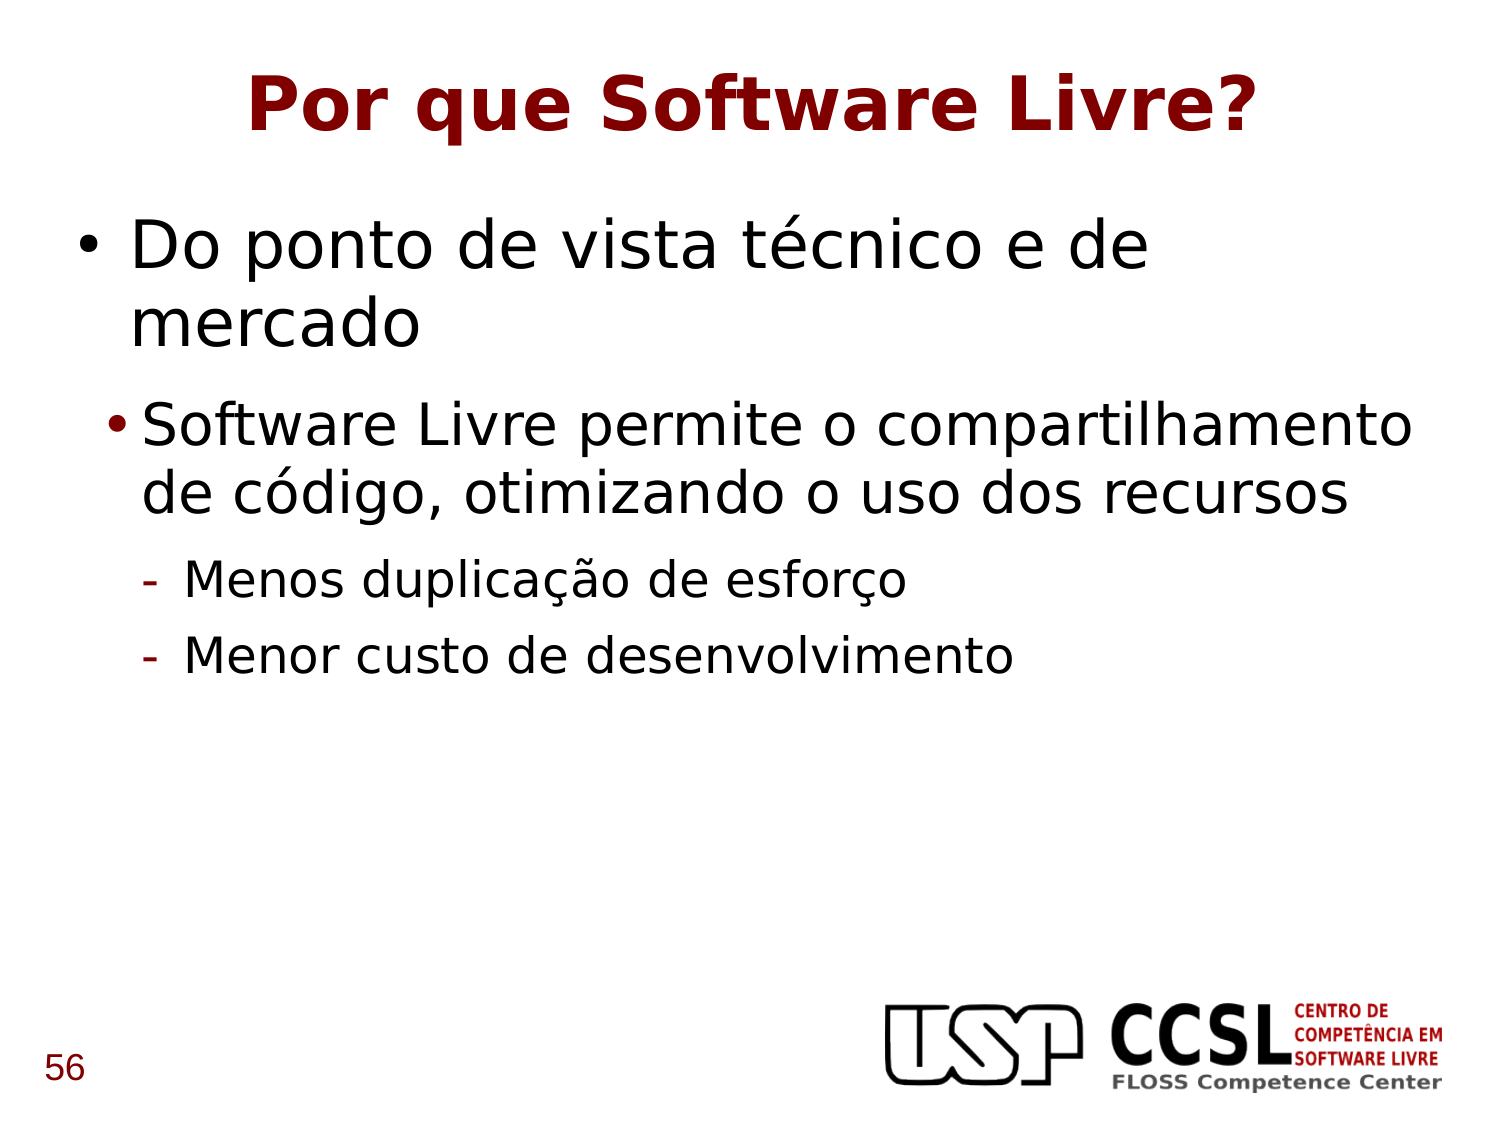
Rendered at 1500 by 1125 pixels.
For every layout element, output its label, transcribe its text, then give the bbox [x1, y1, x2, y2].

picture [885, 1003, 1442, 1093]
title Por que Software Livre? [59, 29, 1447, 180]
list Do ponto de vista técnico e de mercado Software Livre permite o compartilhamento de código, otimizando o uso dos recursos Menos duplicação de esforço Menor custo de desenvolvimento [59, 206, 1447, 950]
